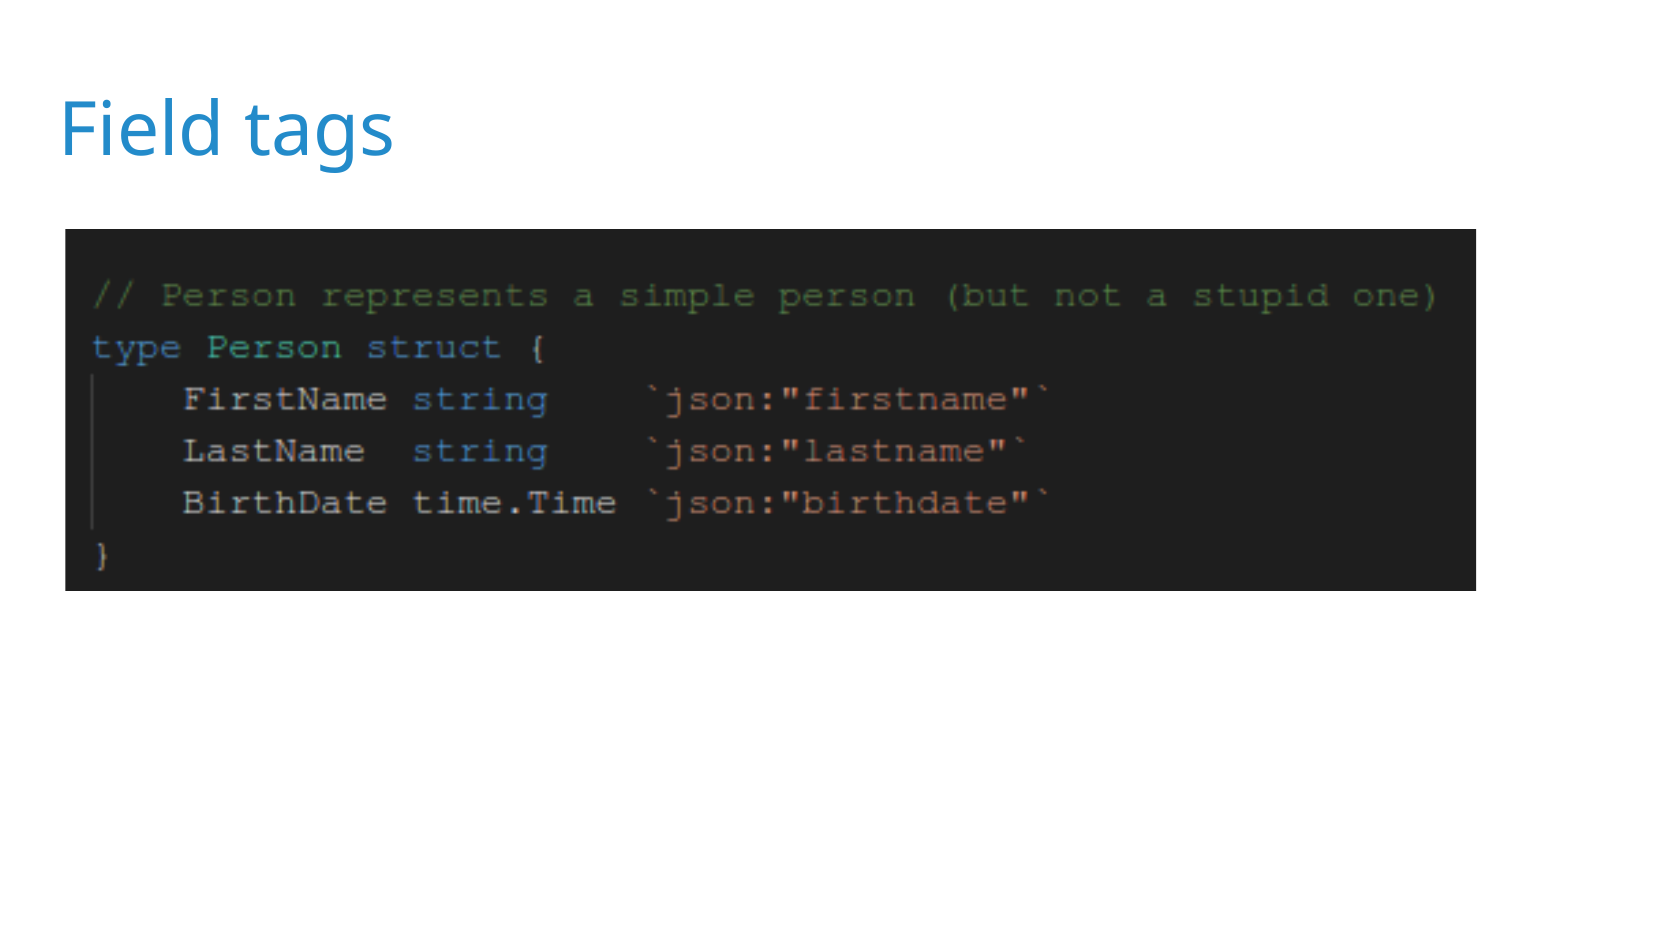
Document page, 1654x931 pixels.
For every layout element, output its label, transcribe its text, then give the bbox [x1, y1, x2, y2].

picture [65, 229, 1477, 591]
title Field tags [59, 59, 1595, 178]
